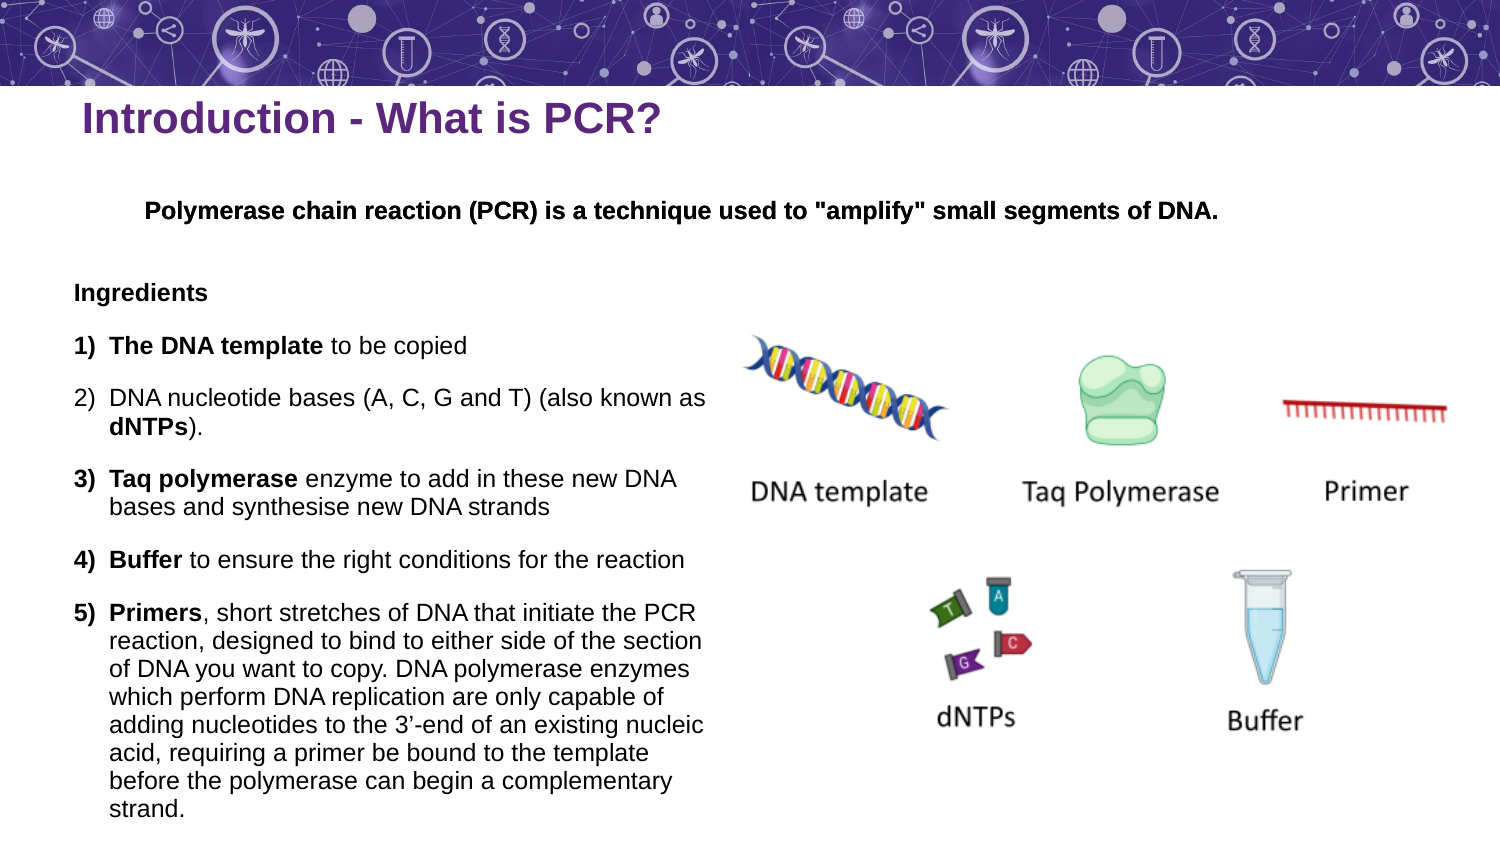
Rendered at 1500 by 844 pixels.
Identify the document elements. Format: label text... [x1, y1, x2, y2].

picture [0, 0, 1500, 86]
text_box Polymerase chain reaction (PCR) is a technique used to "amplify" small segments of DNA. [129, 188, 1320, 249]
title Introduction - What is PCR? [54, 75, 1118, 151]
picture [721, 295, 1477, 780]
text_box Ingredients The DNA template to be copied DNA nucleotide bases (A, C, G and T) (also known as dNTPs). Taq polymerase enzyme to add in these new DNA bases and synthesise new DNA strands Buffer to ensure the right conditions for the reaction Primers, short stretches of DNA that initiate the PCR reaction, designed to bind to either side of the section of DNA you want to copy. DNA polymerase enzymes which perform DNA replication are only capable of adding nucleotides to the 3’-end of an existing nucleic acid, requiring a primer be bound to the template before the polymerase can begin a complementary strand. [59, 271, 733, 830]
